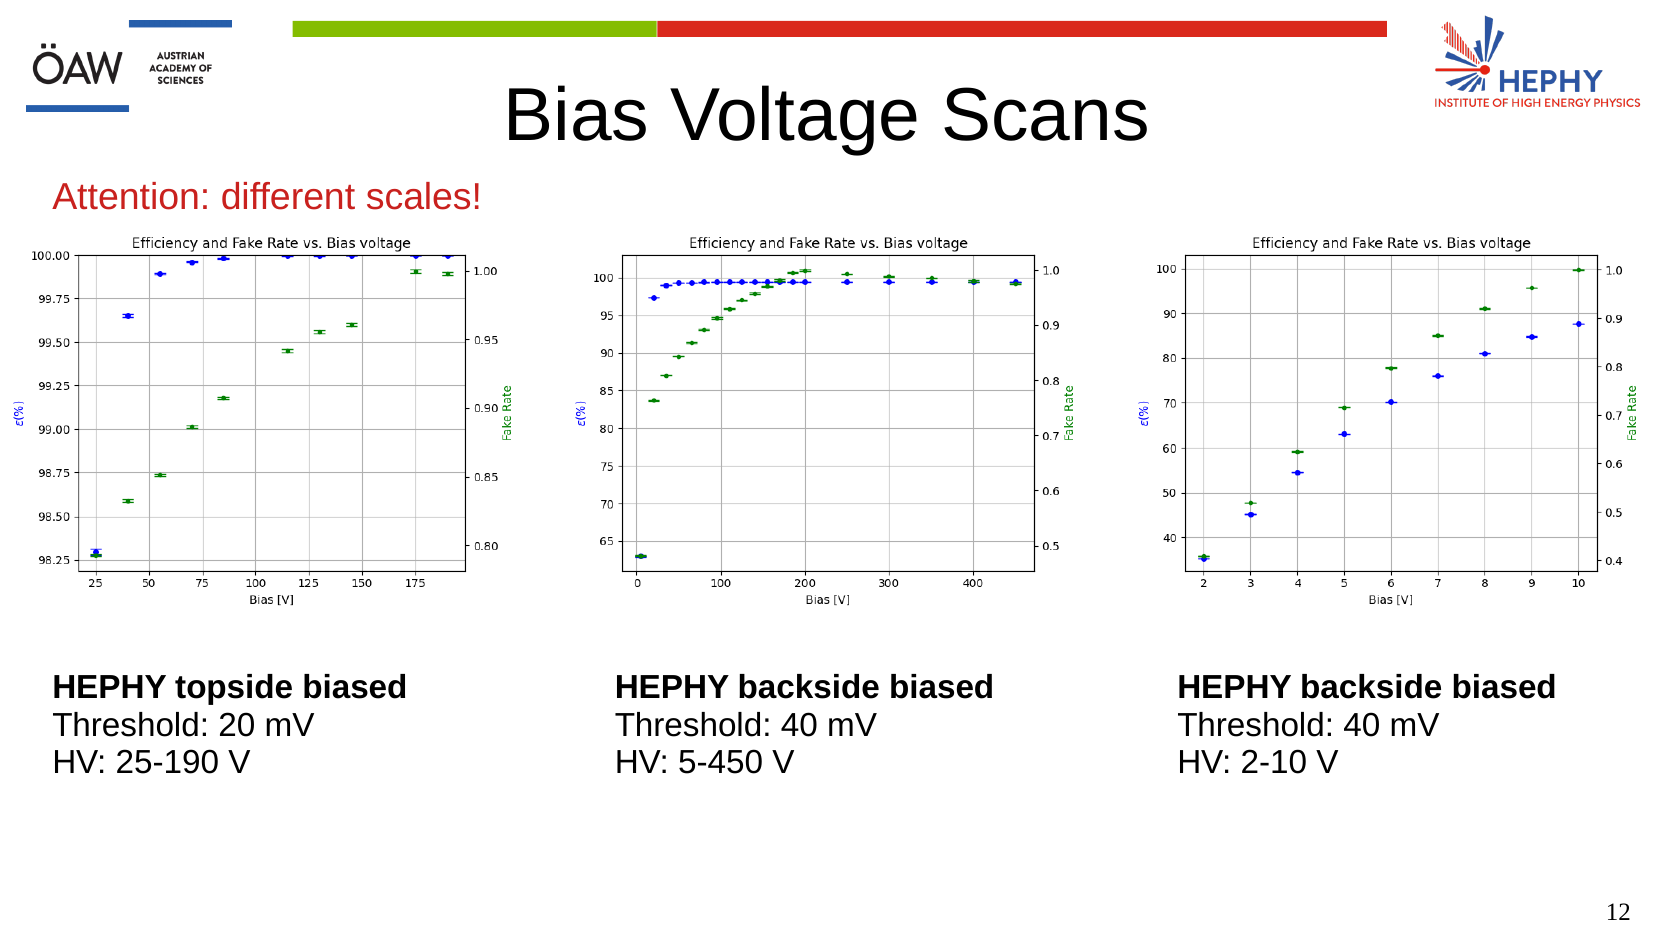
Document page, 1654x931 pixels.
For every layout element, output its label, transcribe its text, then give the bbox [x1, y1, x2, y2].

text_box HEPHY backside biased Threshold: 40 mV HV: 5-450 V [600, 661, 1088, 788]
picture [1125, 224, 1651, 619]
text_box HEPHY topside biased Threshold: 20 mV HV: 25-190 V [37, 661, 526, 788]
title Bias Voltage Scans [82, 37, 1571, 193]
picture [0, 224, 526, 619]
text_box Attention: different scales! [37, 168, 563, 226]
text_box HEPHY backside biased Threshold: 40 mV HV: 2-10 V [1162, 661, 1651, 788]
picture [26, 20, 232, 112]
picture [562, 224, 1088, 619]
picture [1430, 12, 1642, 109]
